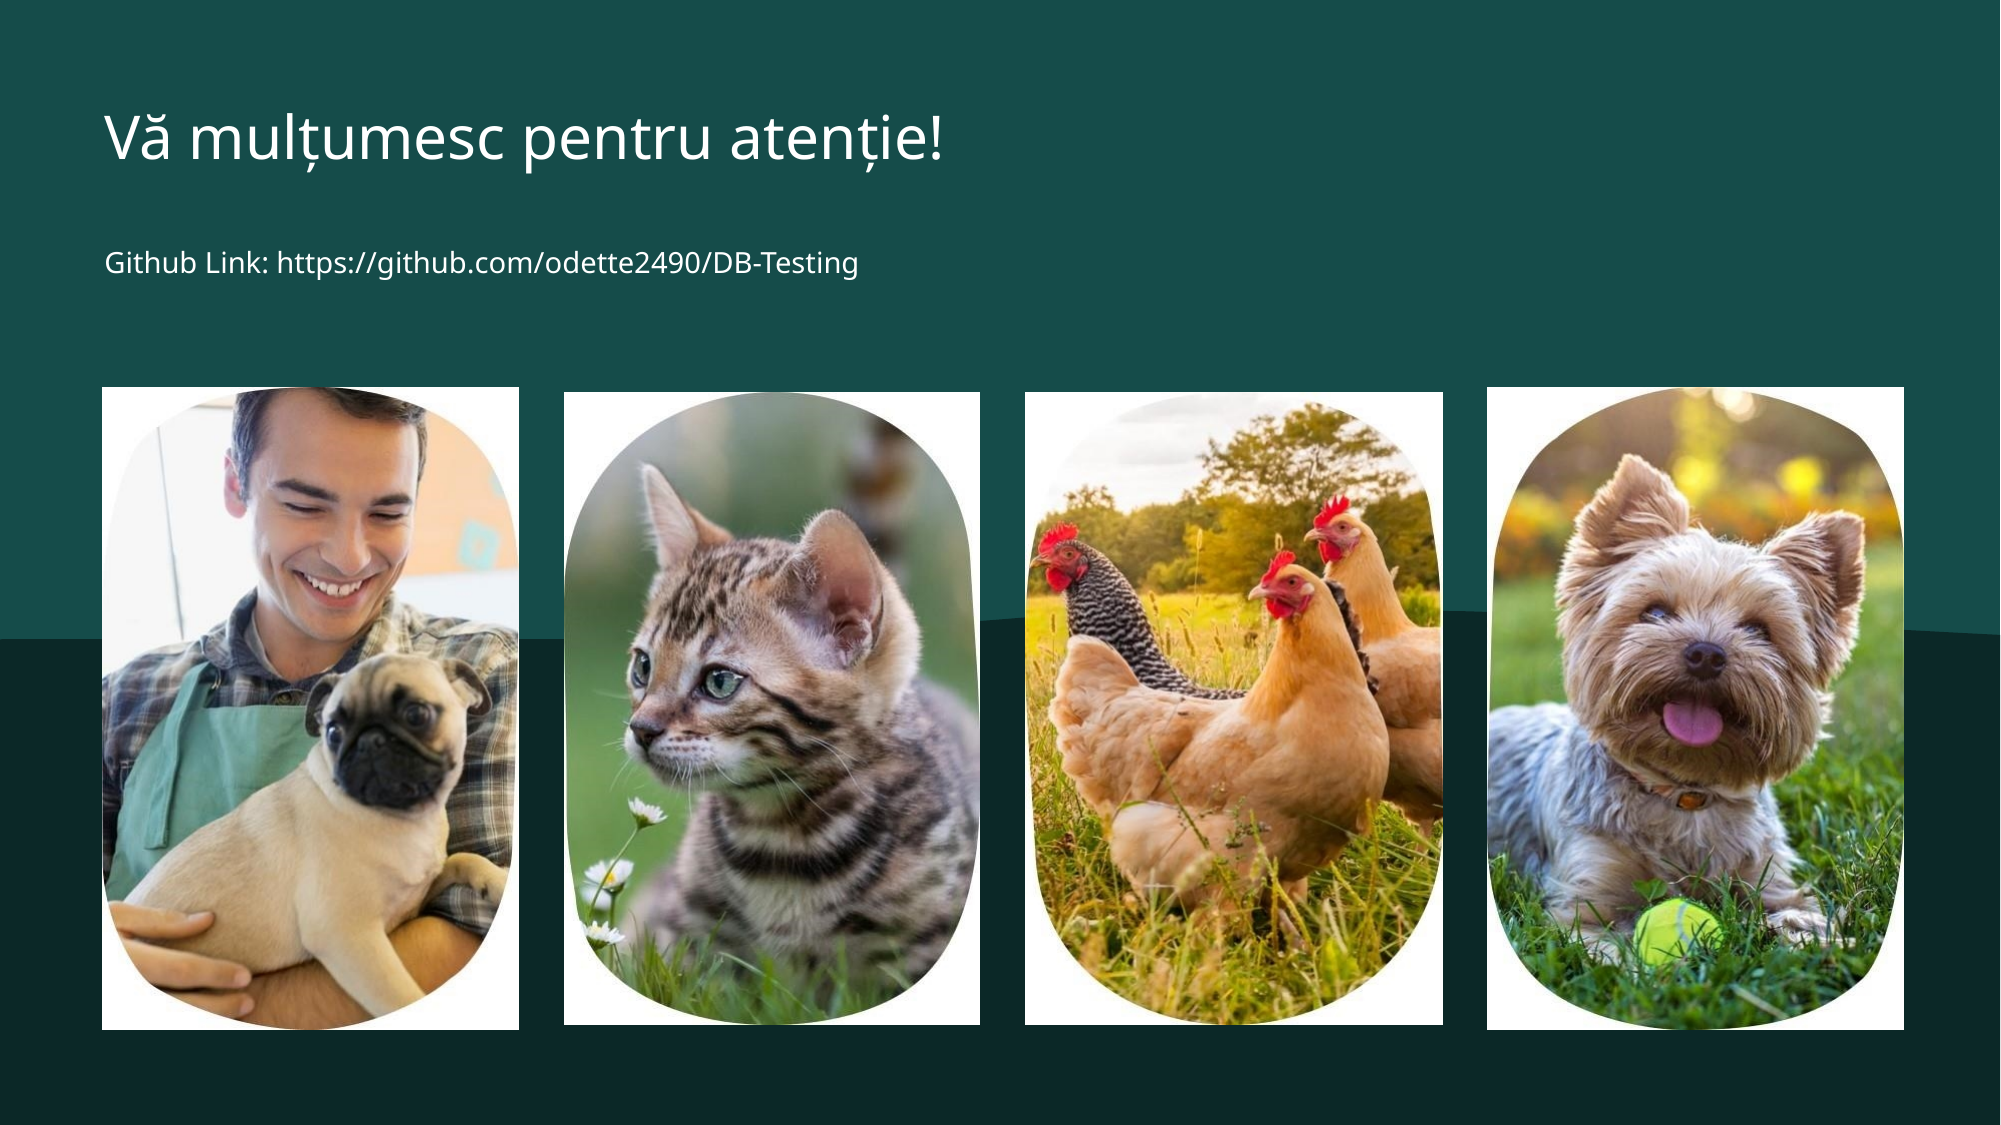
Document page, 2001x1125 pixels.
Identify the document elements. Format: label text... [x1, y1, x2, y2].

picture [564, 392, 980, 1025]
picture [102, 387, 519, 1031]
title Vă mulțumesc pentru atenție! Github Link: https://github.com/odette2490/DB-Testing [104, 99, 1740, 295]
picture [1025, 392, 1443, 1025]
picture [1487, 387, 1904, 1031]
